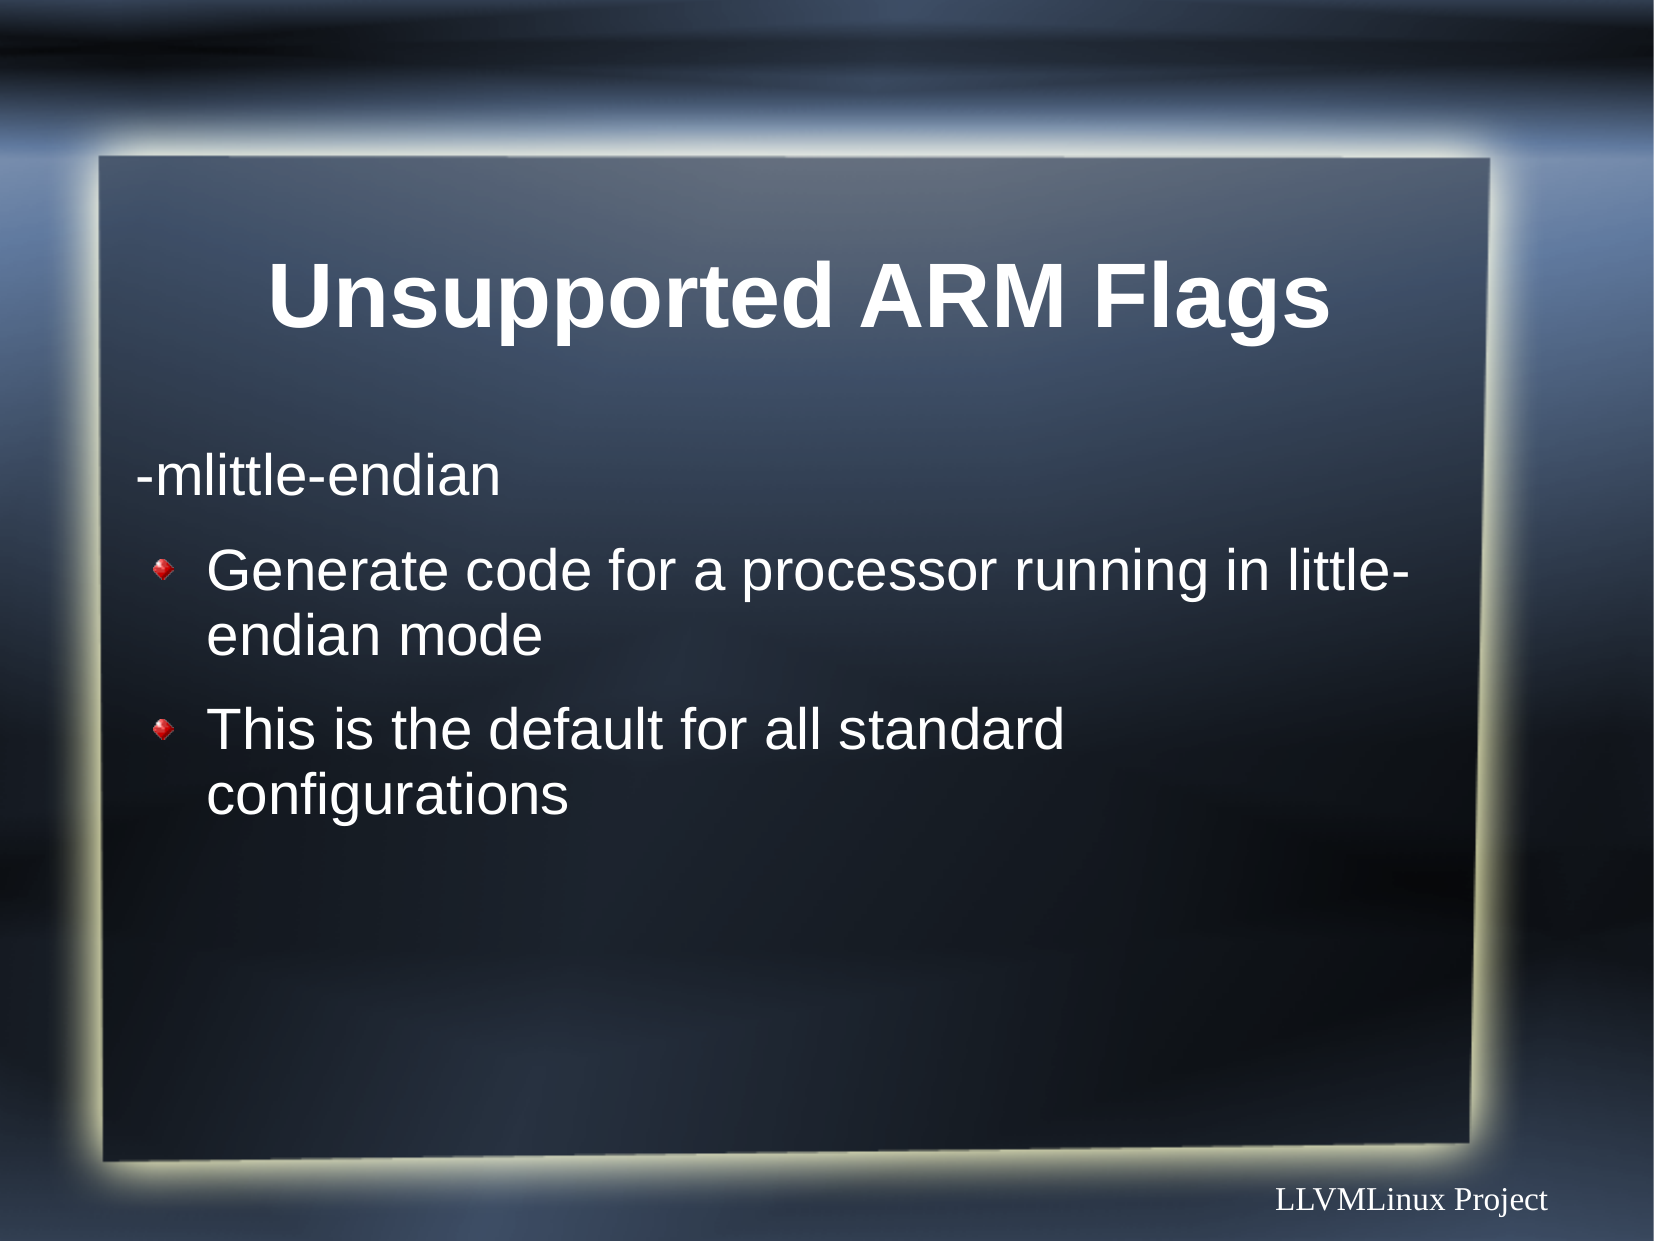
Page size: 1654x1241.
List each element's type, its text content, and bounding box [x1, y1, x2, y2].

list -mlittle-endian Generate code for a processor running in little-endian mode This is the default for all standard configurations [135, 442, 1447, 1163]
title Unsupported ARM Flags [124, 177, 1477, 414]
picture [0, 0, 1654, 1241]
